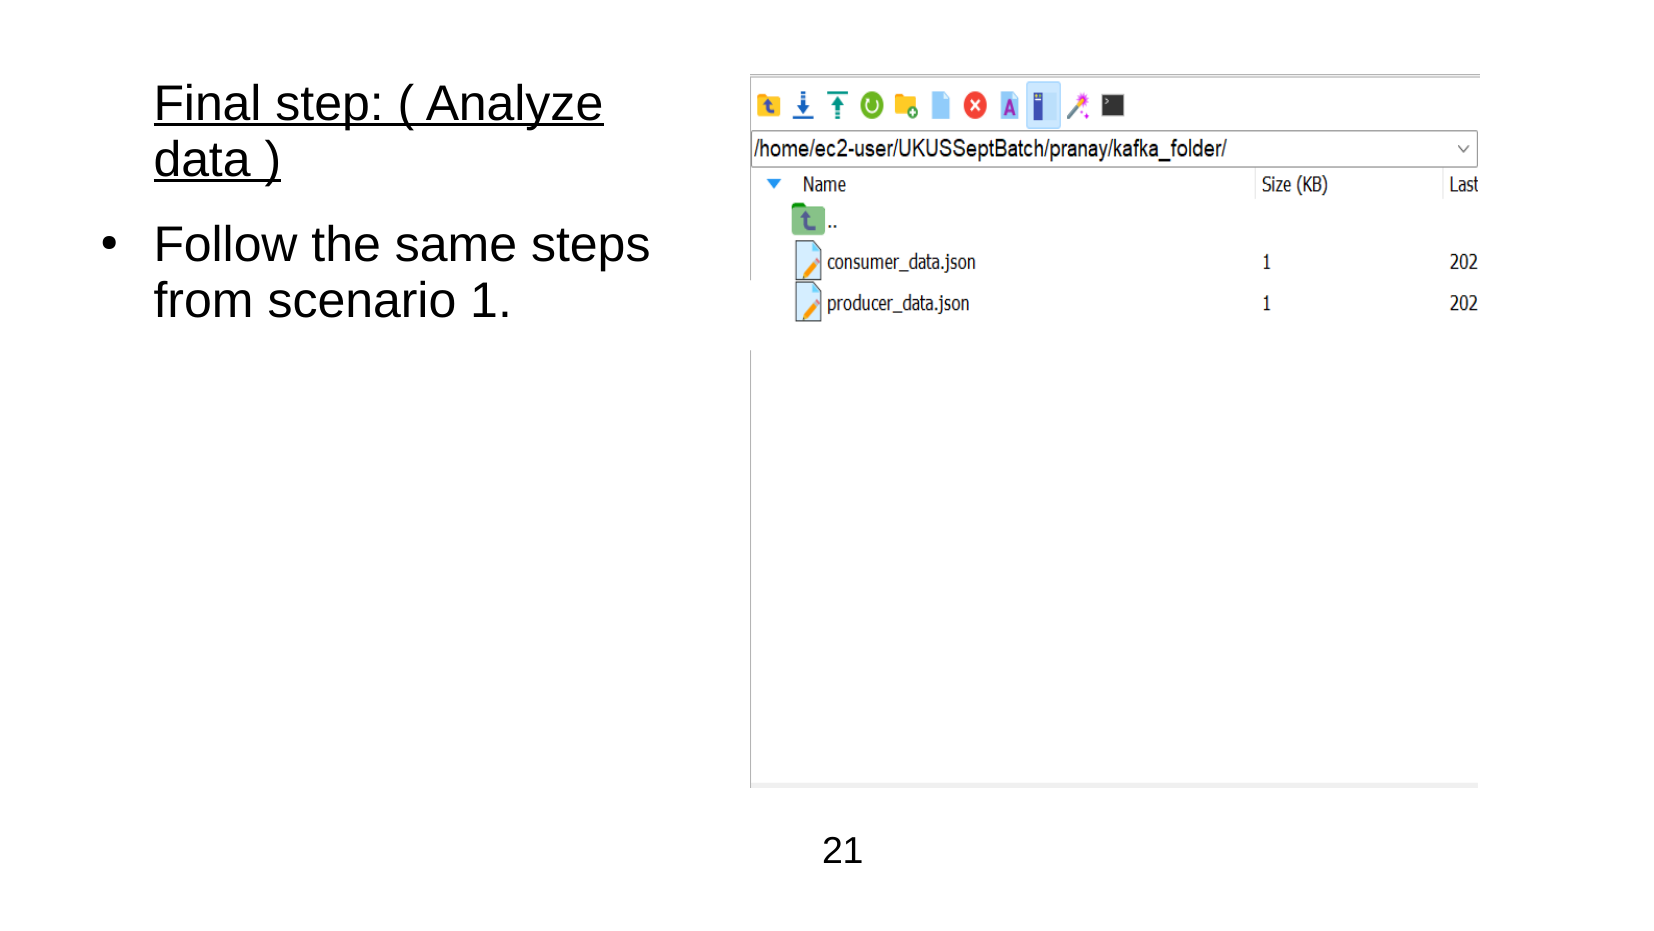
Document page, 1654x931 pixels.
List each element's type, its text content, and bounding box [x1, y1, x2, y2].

text_box <number> [807, 822, 1070, 893]
picture [750, 74, 1480, 788]
list Final step: ( Analyze data ) Follow the same steps from scenario 1. [82, 75, 676, 826]
